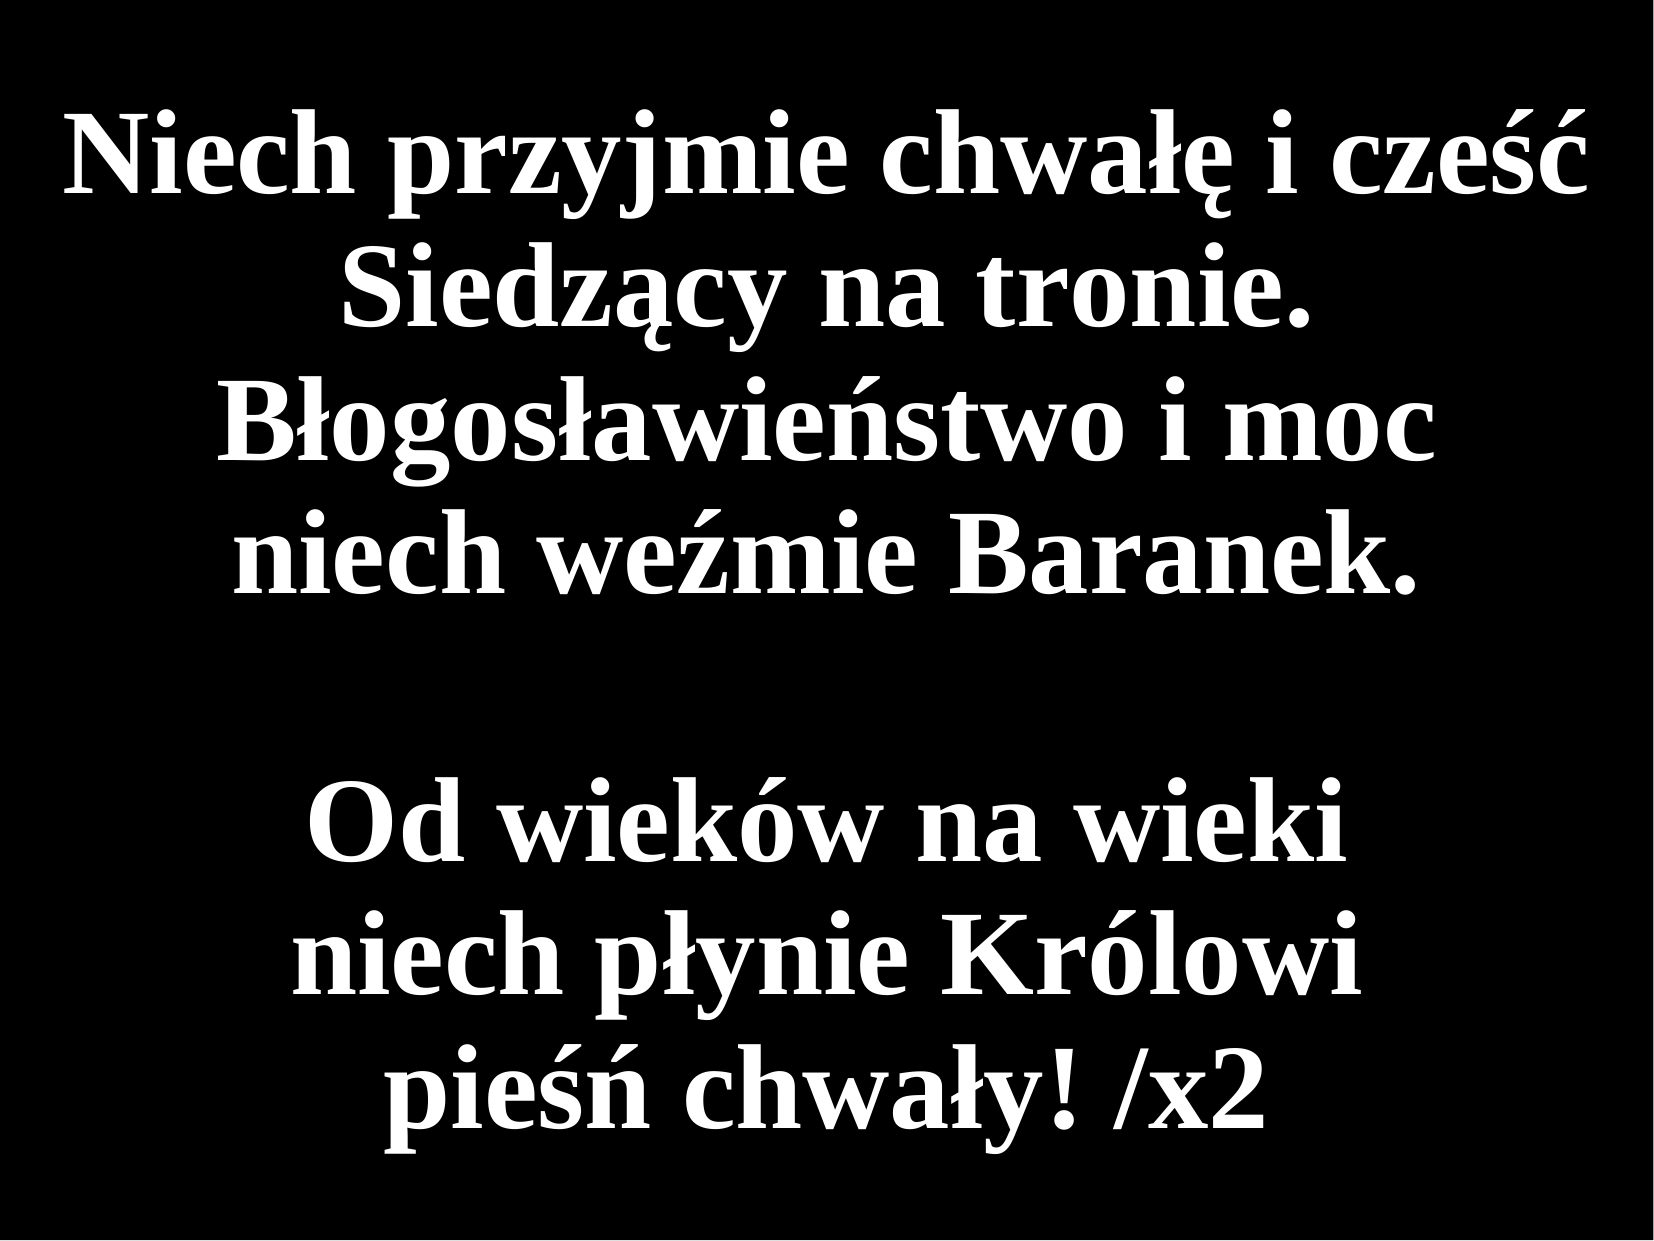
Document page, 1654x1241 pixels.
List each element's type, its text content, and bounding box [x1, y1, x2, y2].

title Niech przyjmie chwałę i cześć Siedzący na tronie. Błogosławieństwo i moc niech weźmie Baranek. Od wieków na wieki niech płynie Królowi pieśń chwały! /x2 [0, 0, 1654, 1241]
